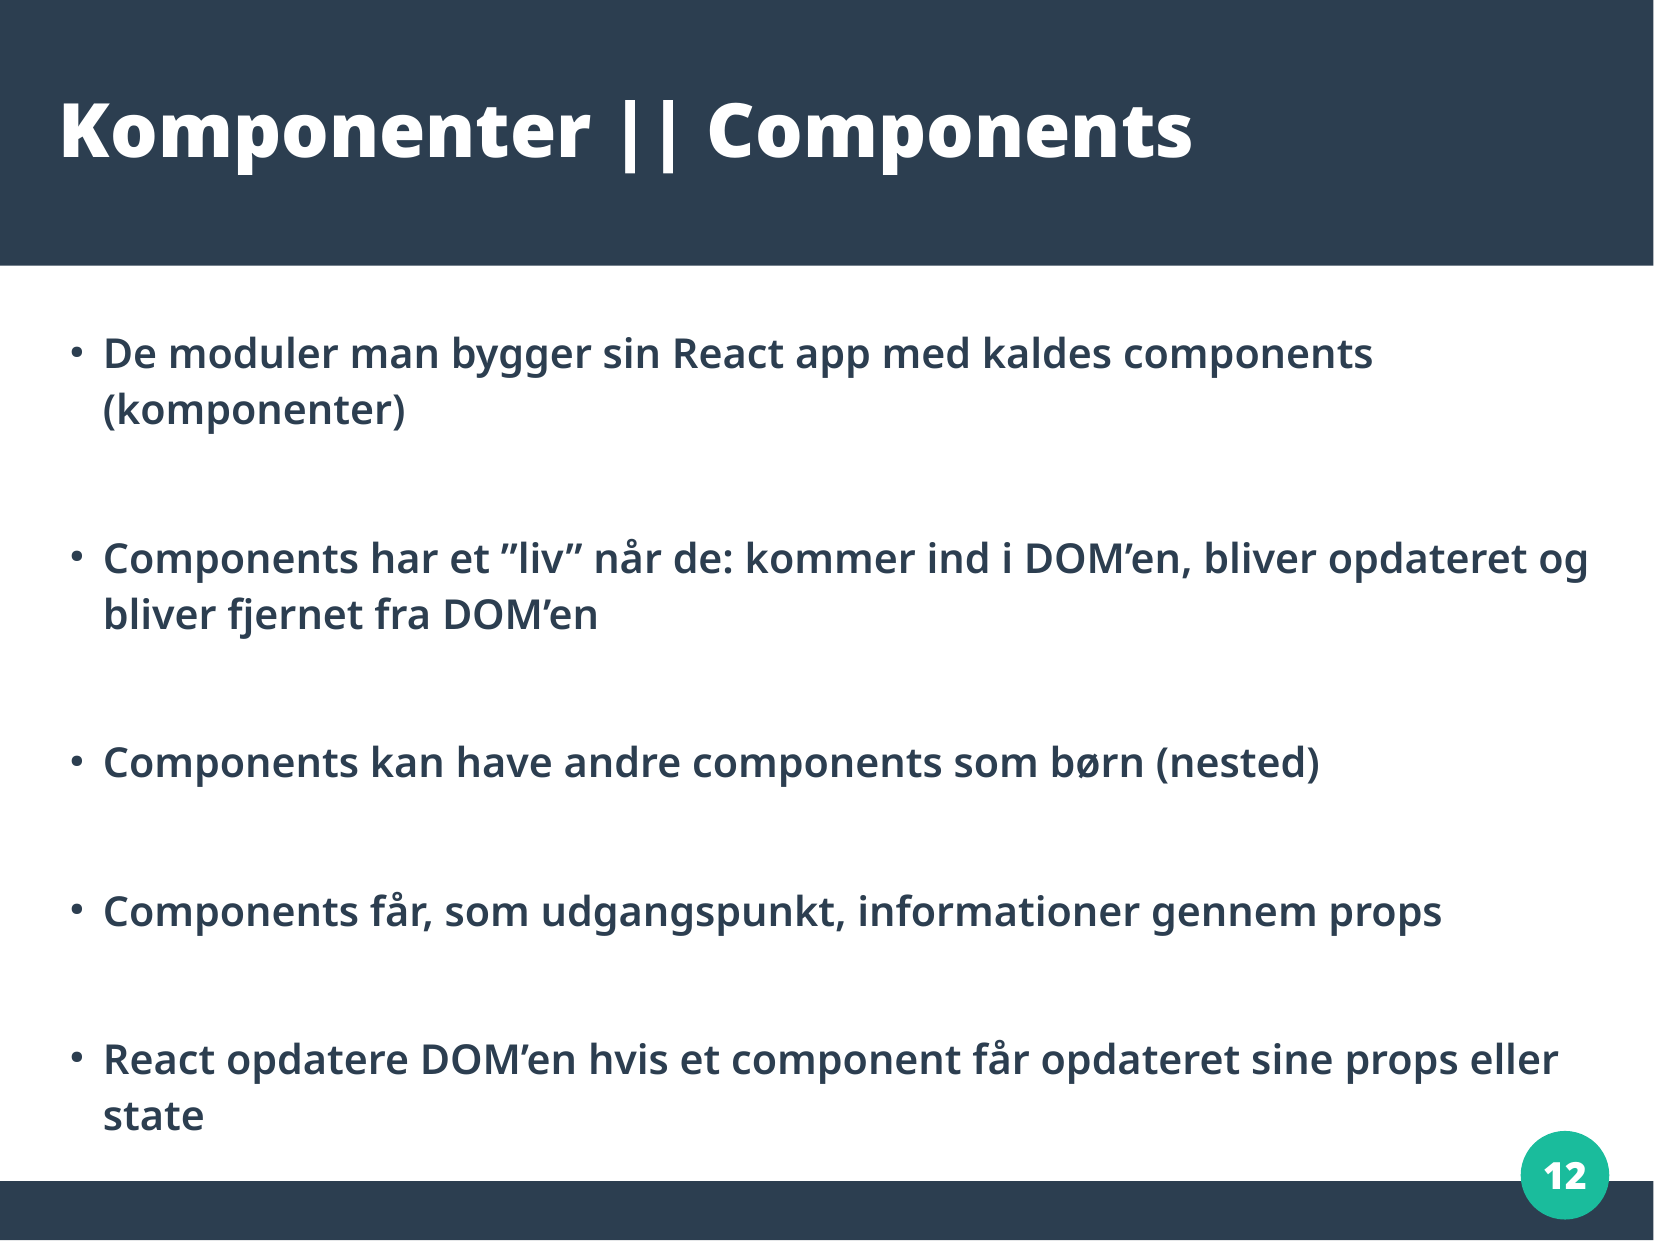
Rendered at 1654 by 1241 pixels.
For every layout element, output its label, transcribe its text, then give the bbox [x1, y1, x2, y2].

list De moduler man bygger sin React app med kaldes components (komponenter) Components har et ”liv” når de: kommer ind i DOM’en, bliver opdateret og bliver fjernet fra DOM’en Components kan have andre components som børn (nested) Components får, som udgangspunkt, informationer gennem props React opdatere DOM’en hvis et component får opdateret sine props eller state [59, 324, 1595, 1152]
title Komponenter || Components [59, 49, 1595, 207]
